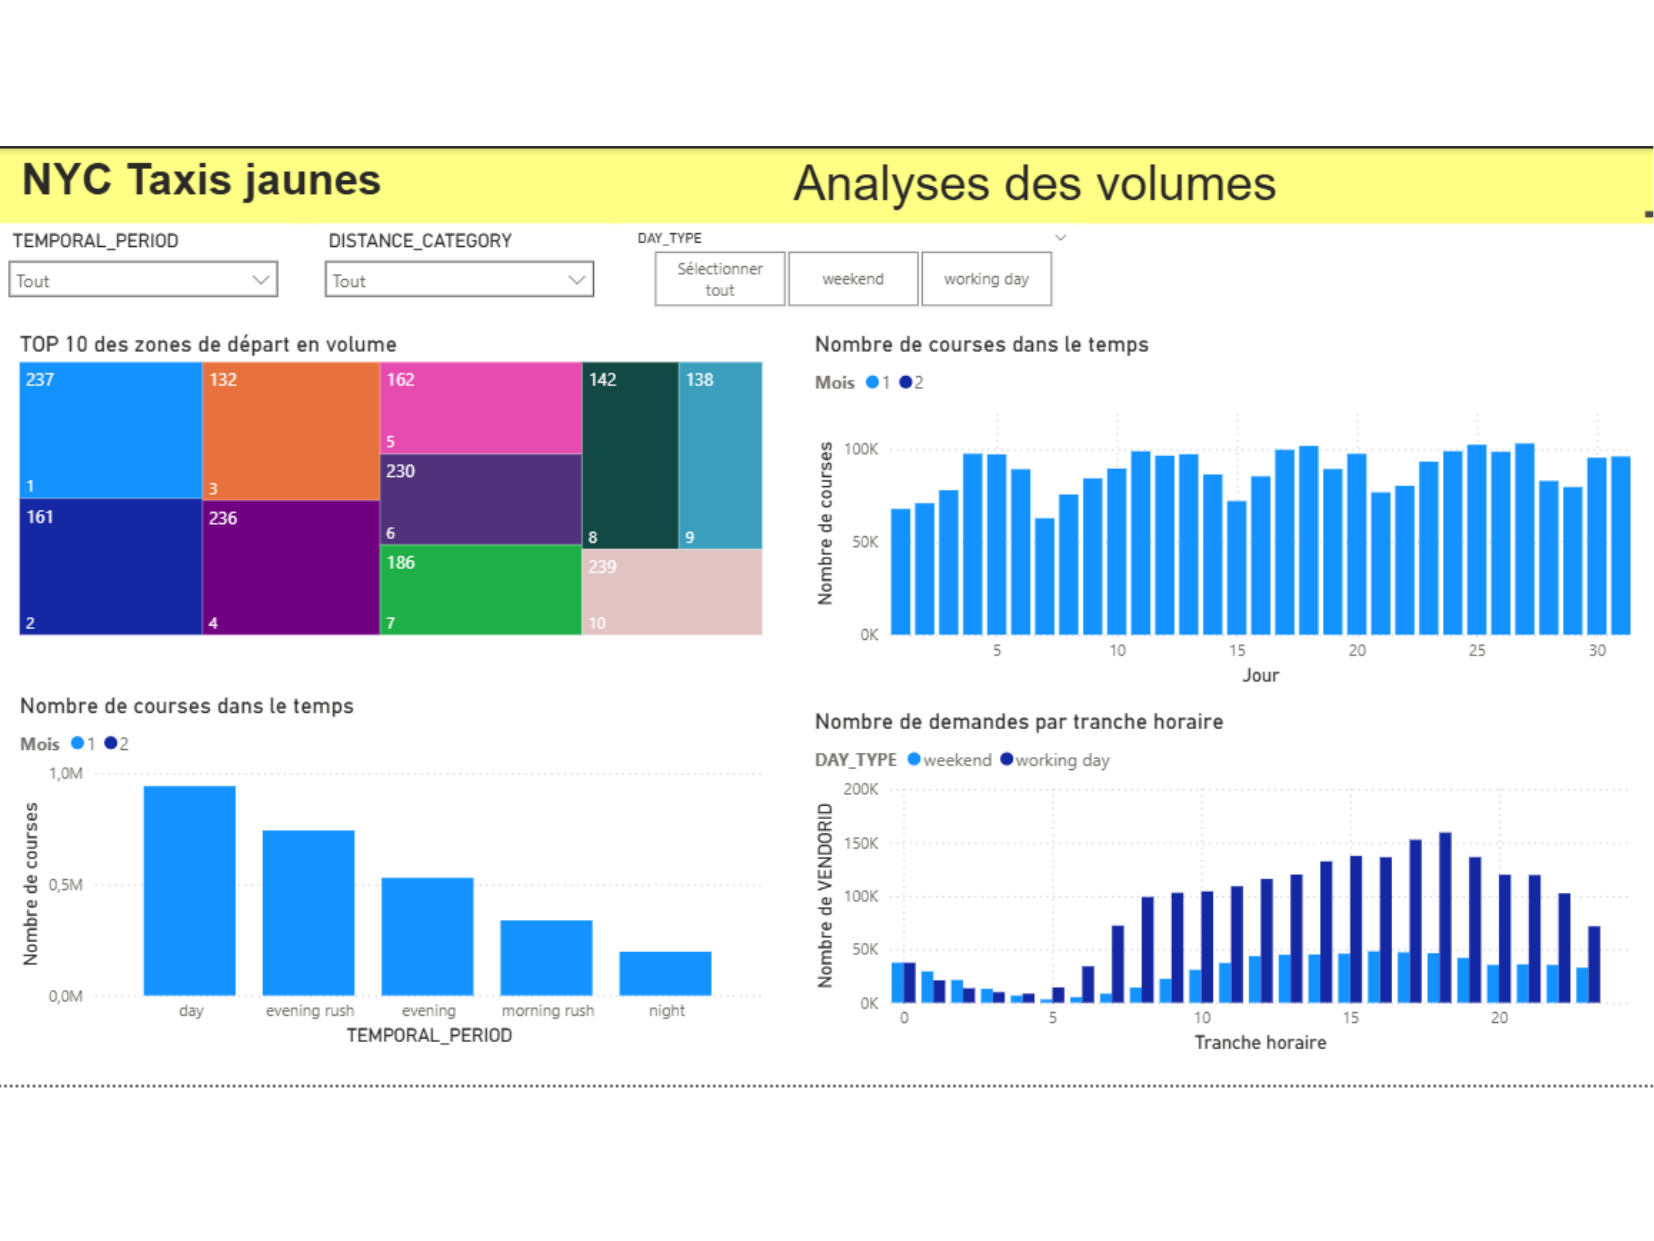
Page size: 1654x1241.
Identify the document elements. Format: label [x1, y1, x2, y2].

picture [0, 146, 1654, 1092]
